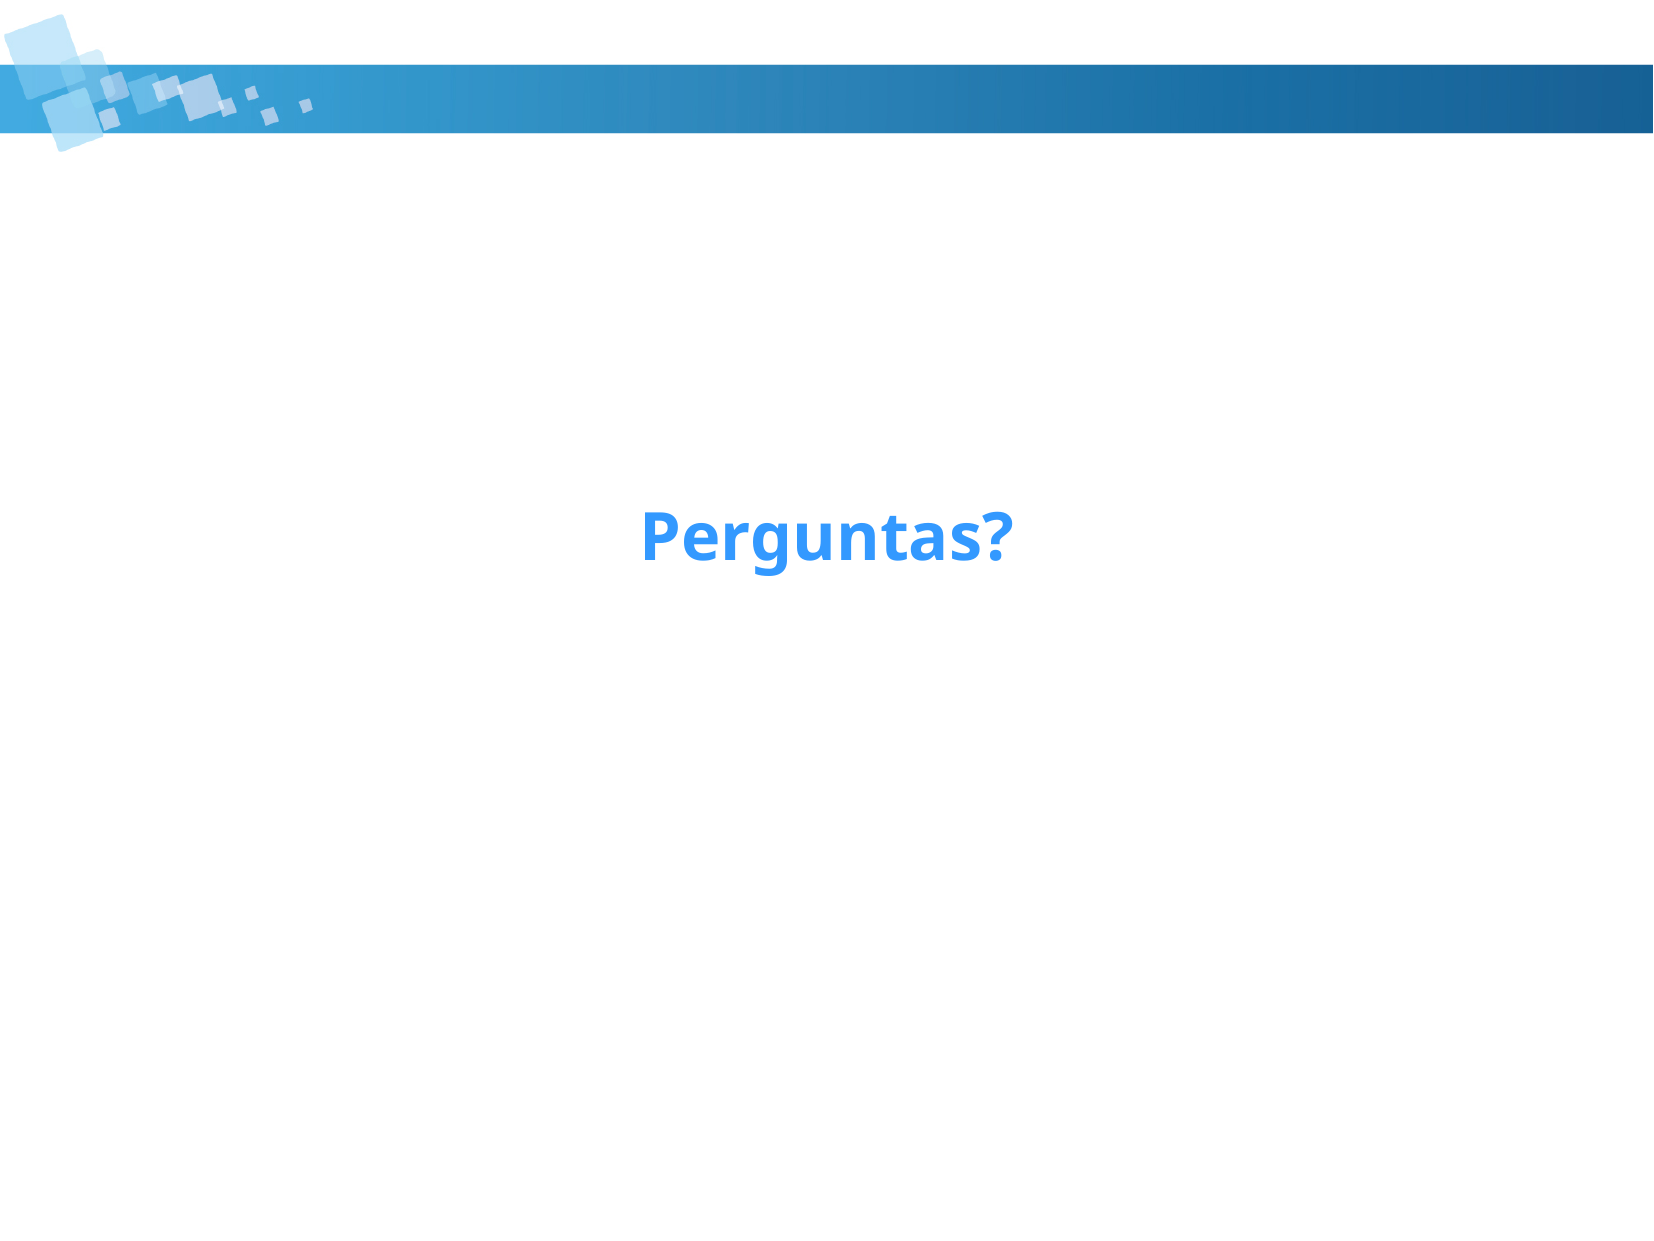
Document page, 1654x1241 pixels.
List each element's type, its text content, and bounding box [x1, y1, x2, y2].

picture [0, 0, 1653, 1238]
title Perguntas? [82, 132, 1571, 938]
